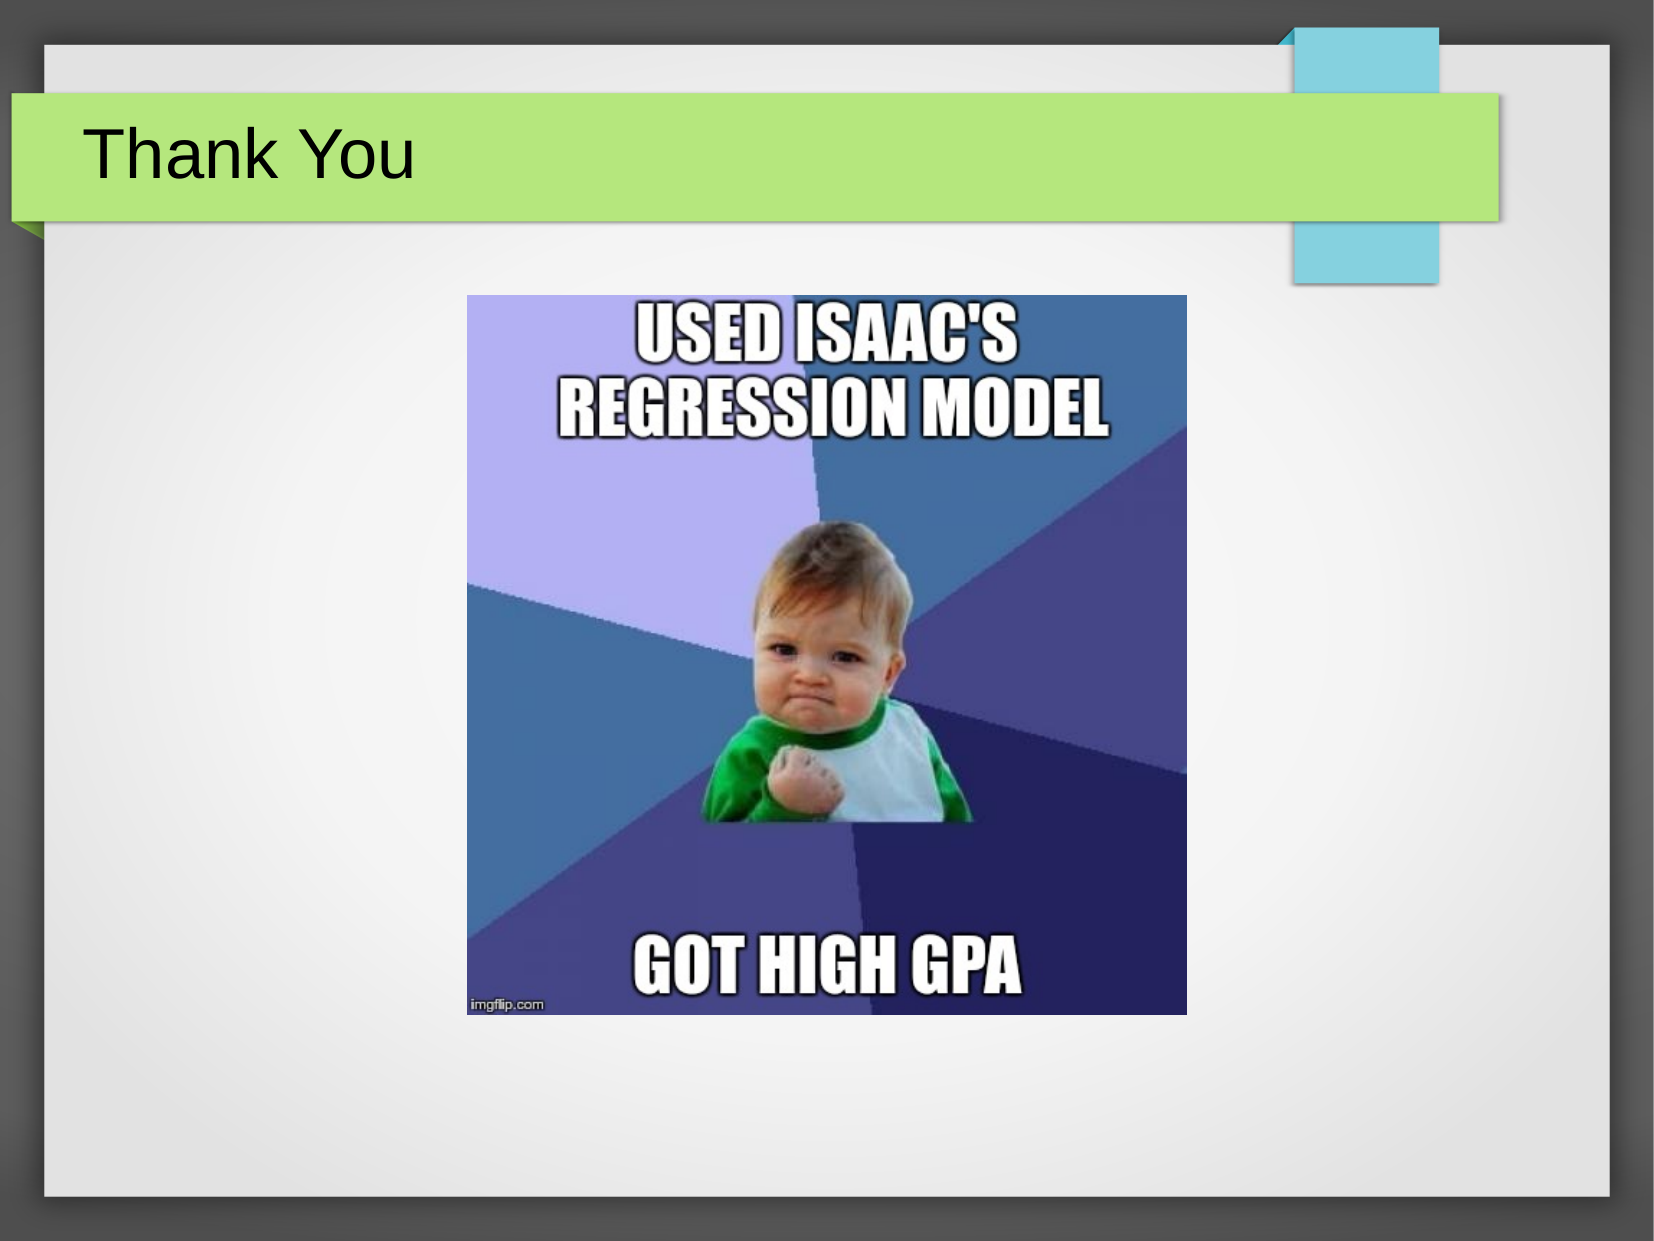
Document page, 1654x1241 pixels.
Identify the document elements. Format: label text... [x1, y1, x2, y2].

picture [0, 0, 1654, 1241]
title Thank You [82, 94, 1264, 213]
